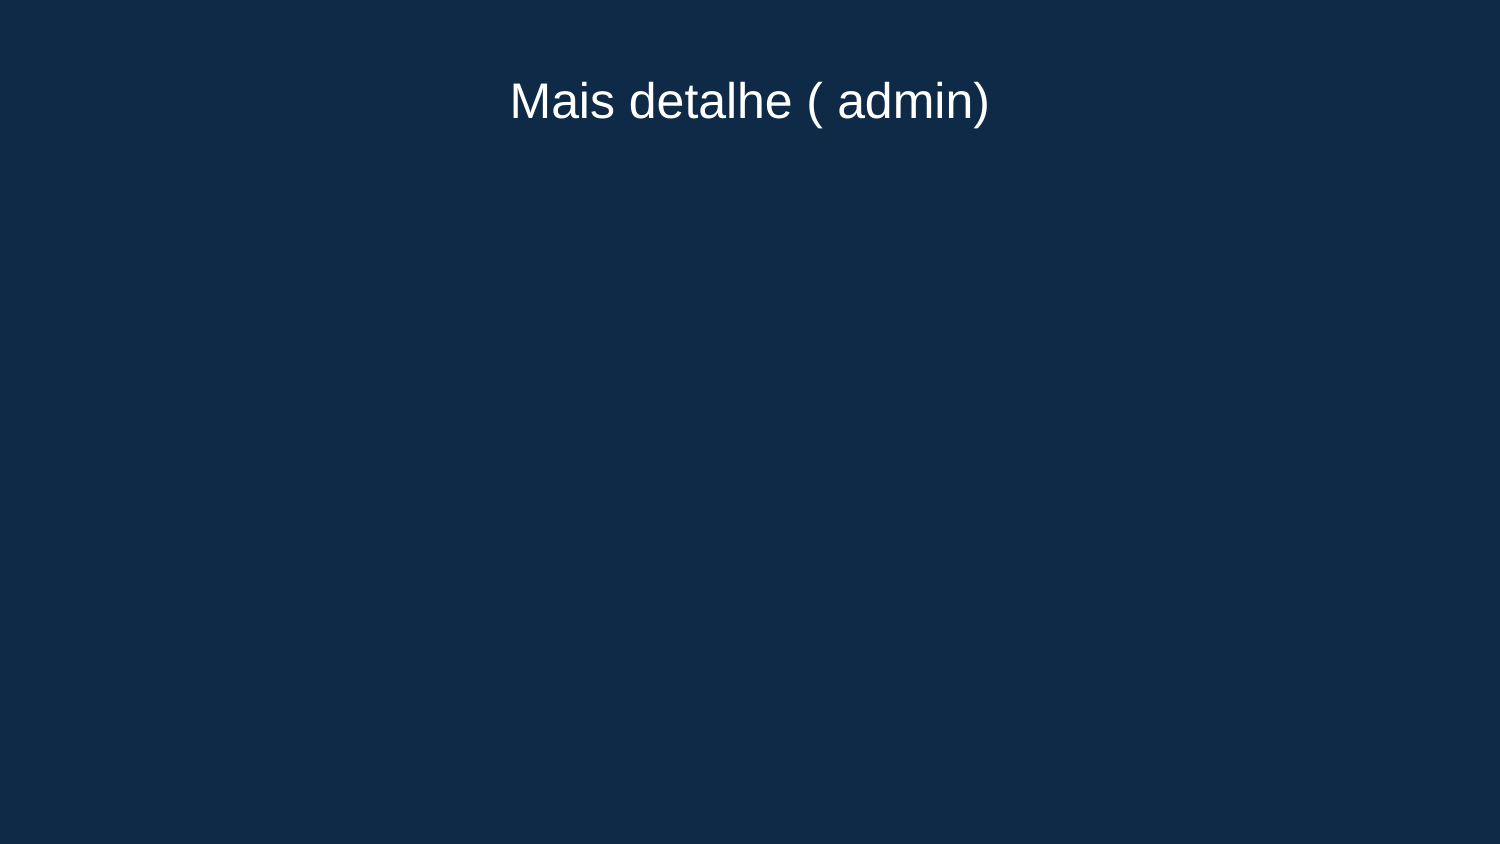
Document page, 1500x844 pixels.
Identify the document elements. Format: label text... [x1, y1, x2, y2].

title Mais detalhe ( admin) [171, 53, 1328, 133]
